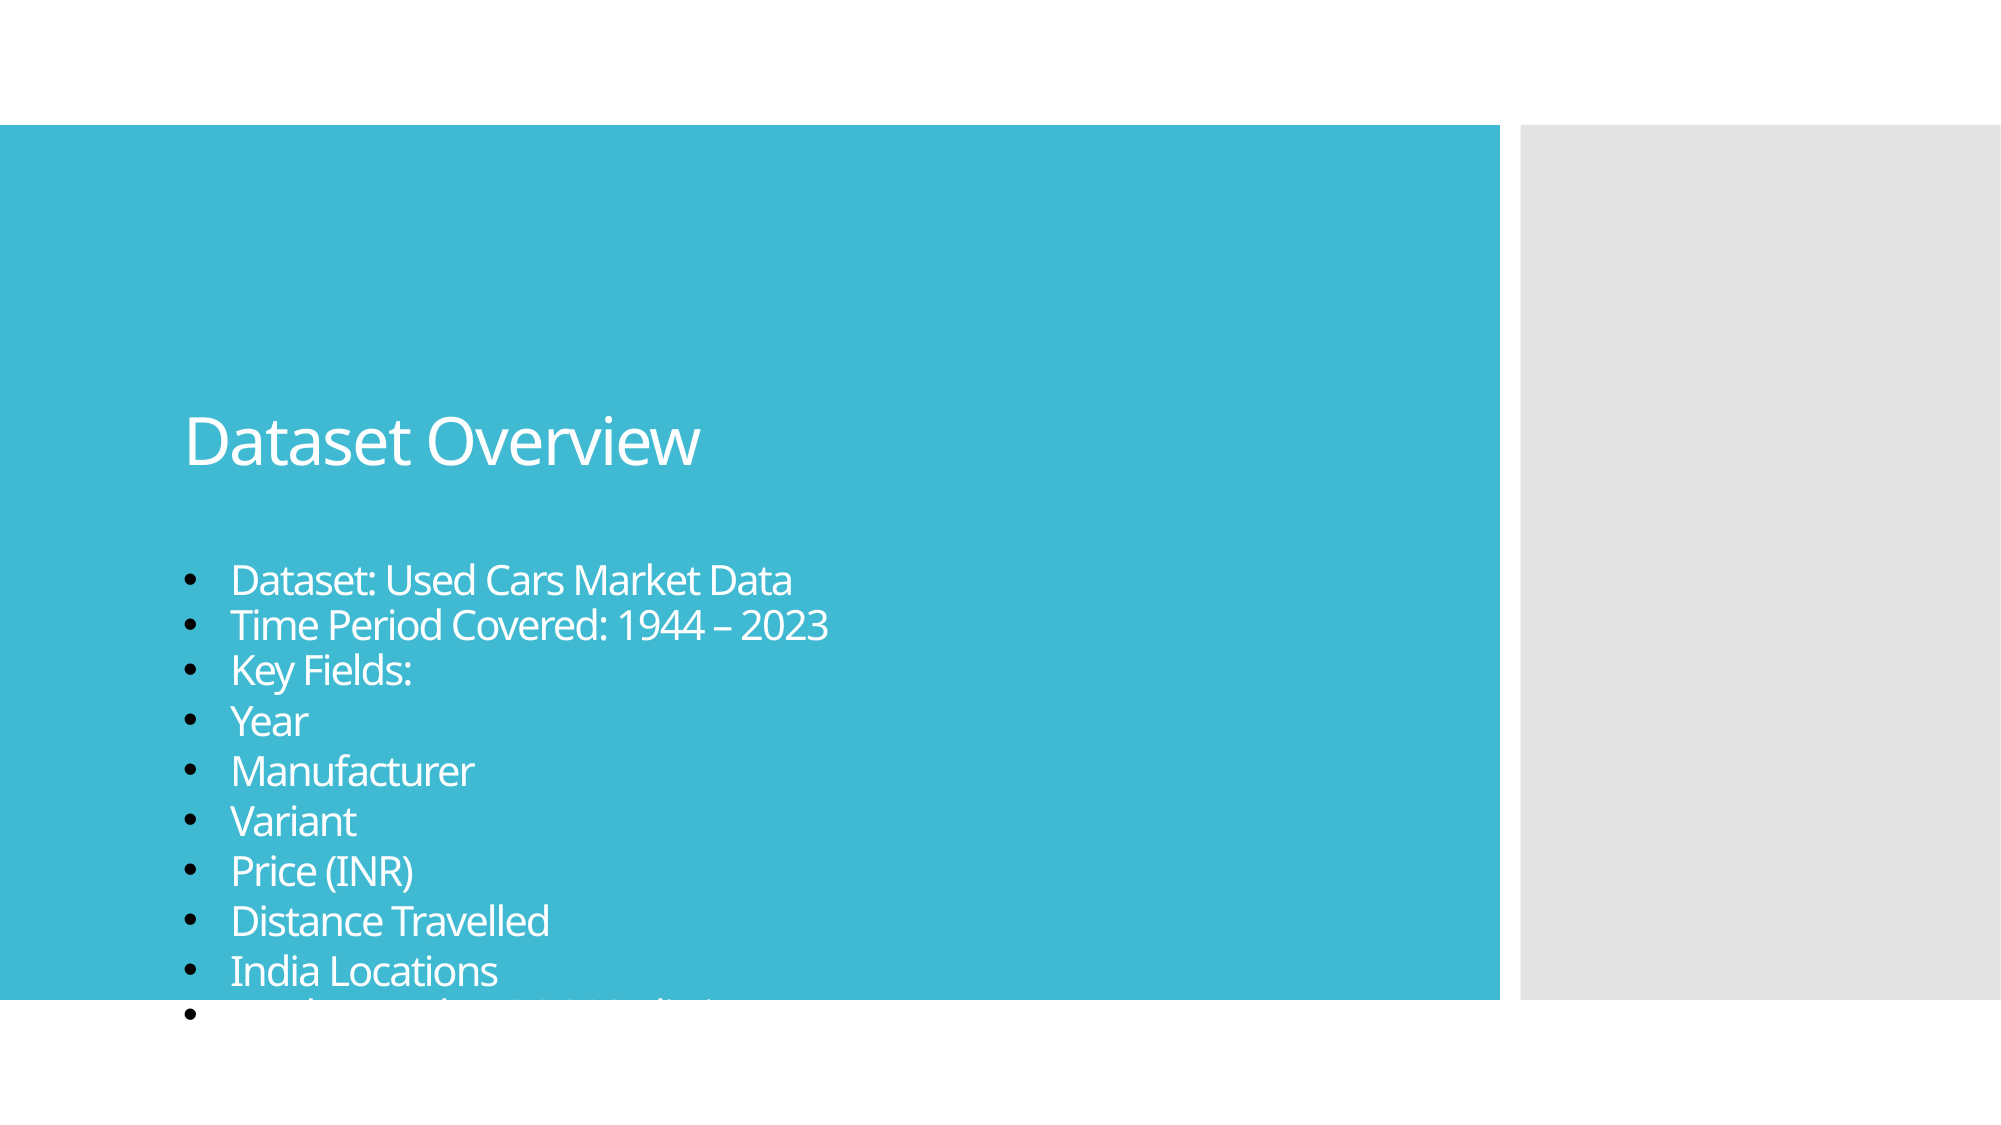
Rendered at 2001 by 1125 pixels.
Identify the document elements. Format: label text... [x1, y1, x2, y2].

title Dataset Overview Dataset: Used Cars Market Data Time Period Covered: 1944 – 2023 Key Fields: Year Manufacturer Variant Price (INR) Distance Travelled India Locations Total Records: ~96,000+ listings The data enables trend analysis across time, price behavior, and regional distribution. [168, 400, 1369, 935]
